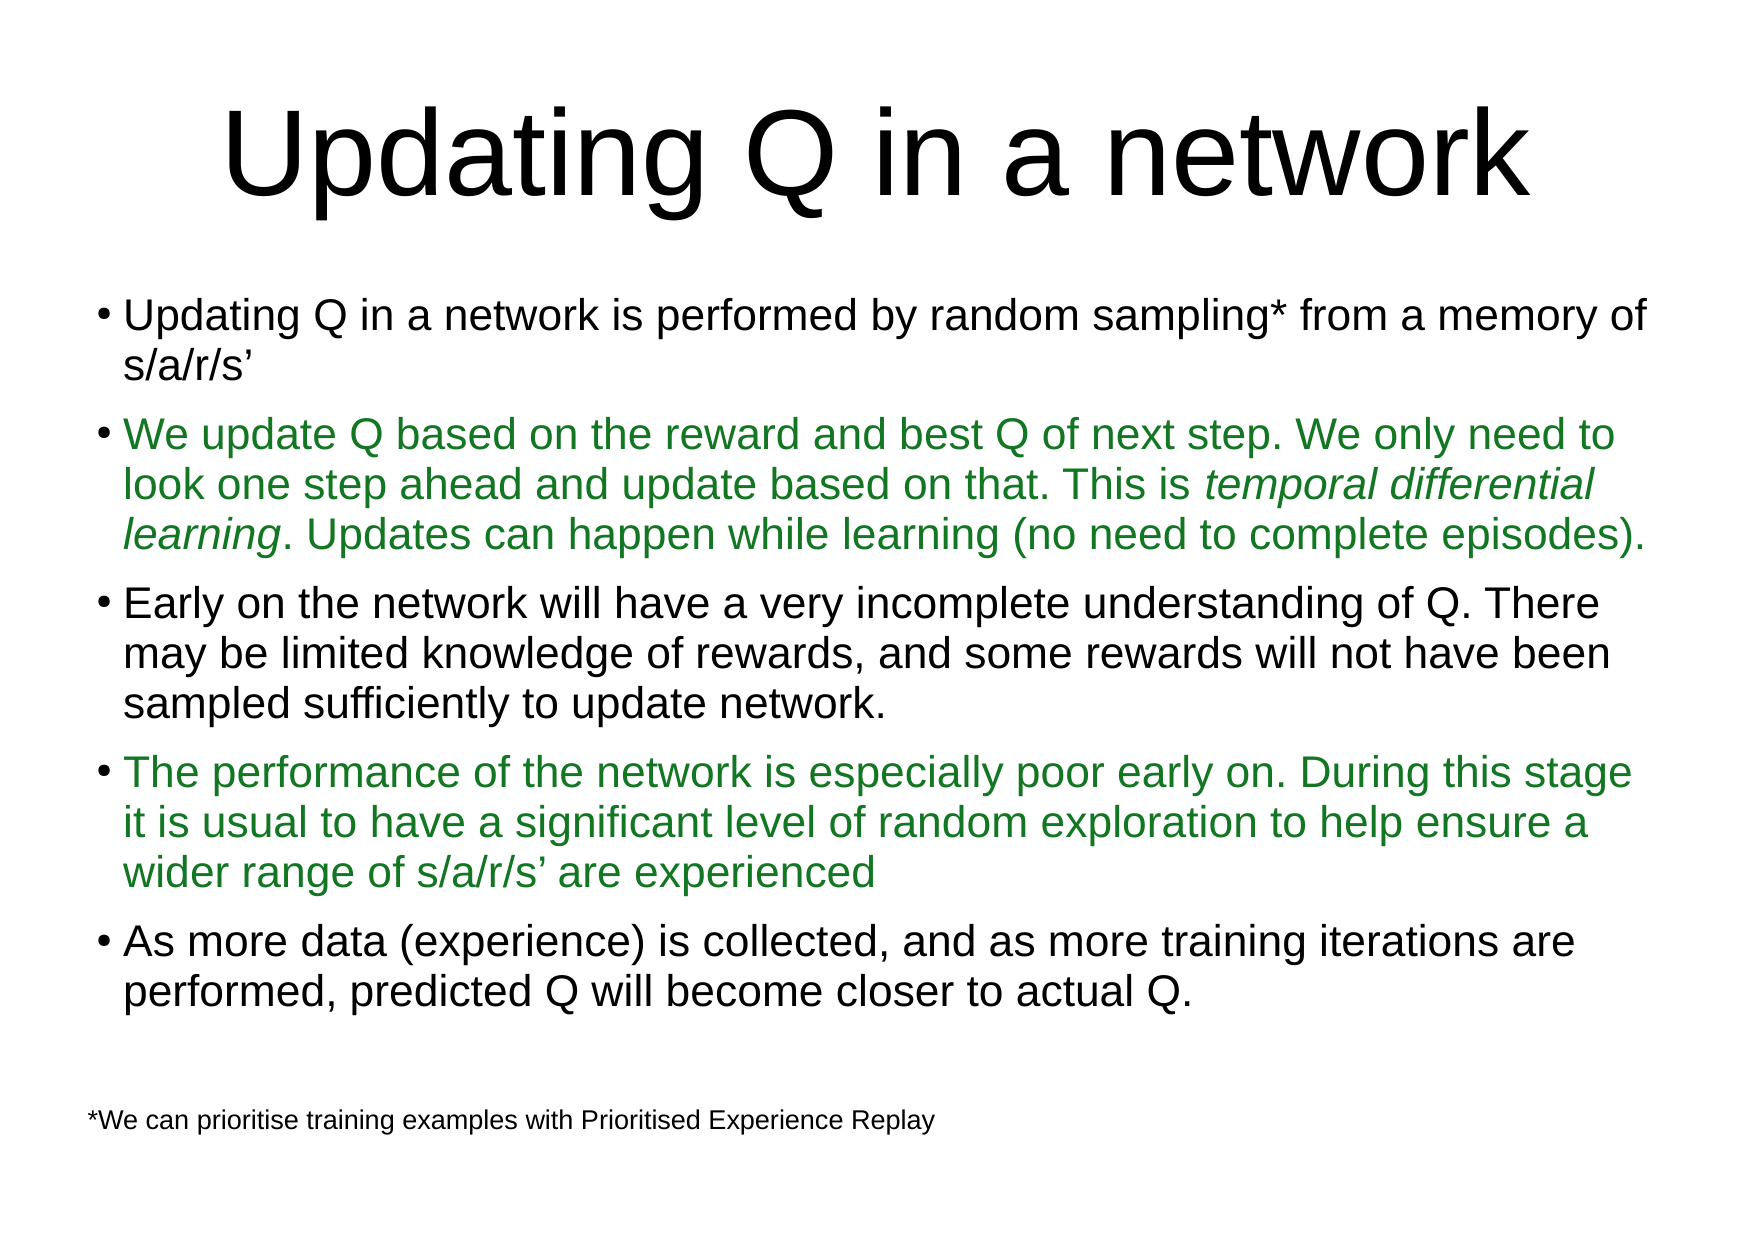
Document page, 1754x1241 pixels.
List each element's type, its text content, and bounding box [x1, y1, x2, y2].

list Updating Q in a network is performed by random sampling* from a memory of s/a/r/s’ We update Q based on the reward and best Q of next step. We only need to look one step ahead and update based on that. This is temporal differential learning. Updates can happen while learning (no need to complete episodes). Early on the network will have a very incomplete understanding of Q. There may be limited knowledge of rewards, and some rewards will not have been sampled sufficiently to update network. The performance of the network is especially poor early on. During this stage it is usual to have a significant level of random exploration to help ensure a wider range of s/a/r/s’ are experienced As more data (experience) is collected, and as more training iterations are performed, predicted Q will become closer to actual Q. *We can prioritise training examples with Prioritised Experience Replay [87, 290, 1667, 1158]
title Updating Q in a network [87, 49, 1667, 257]
